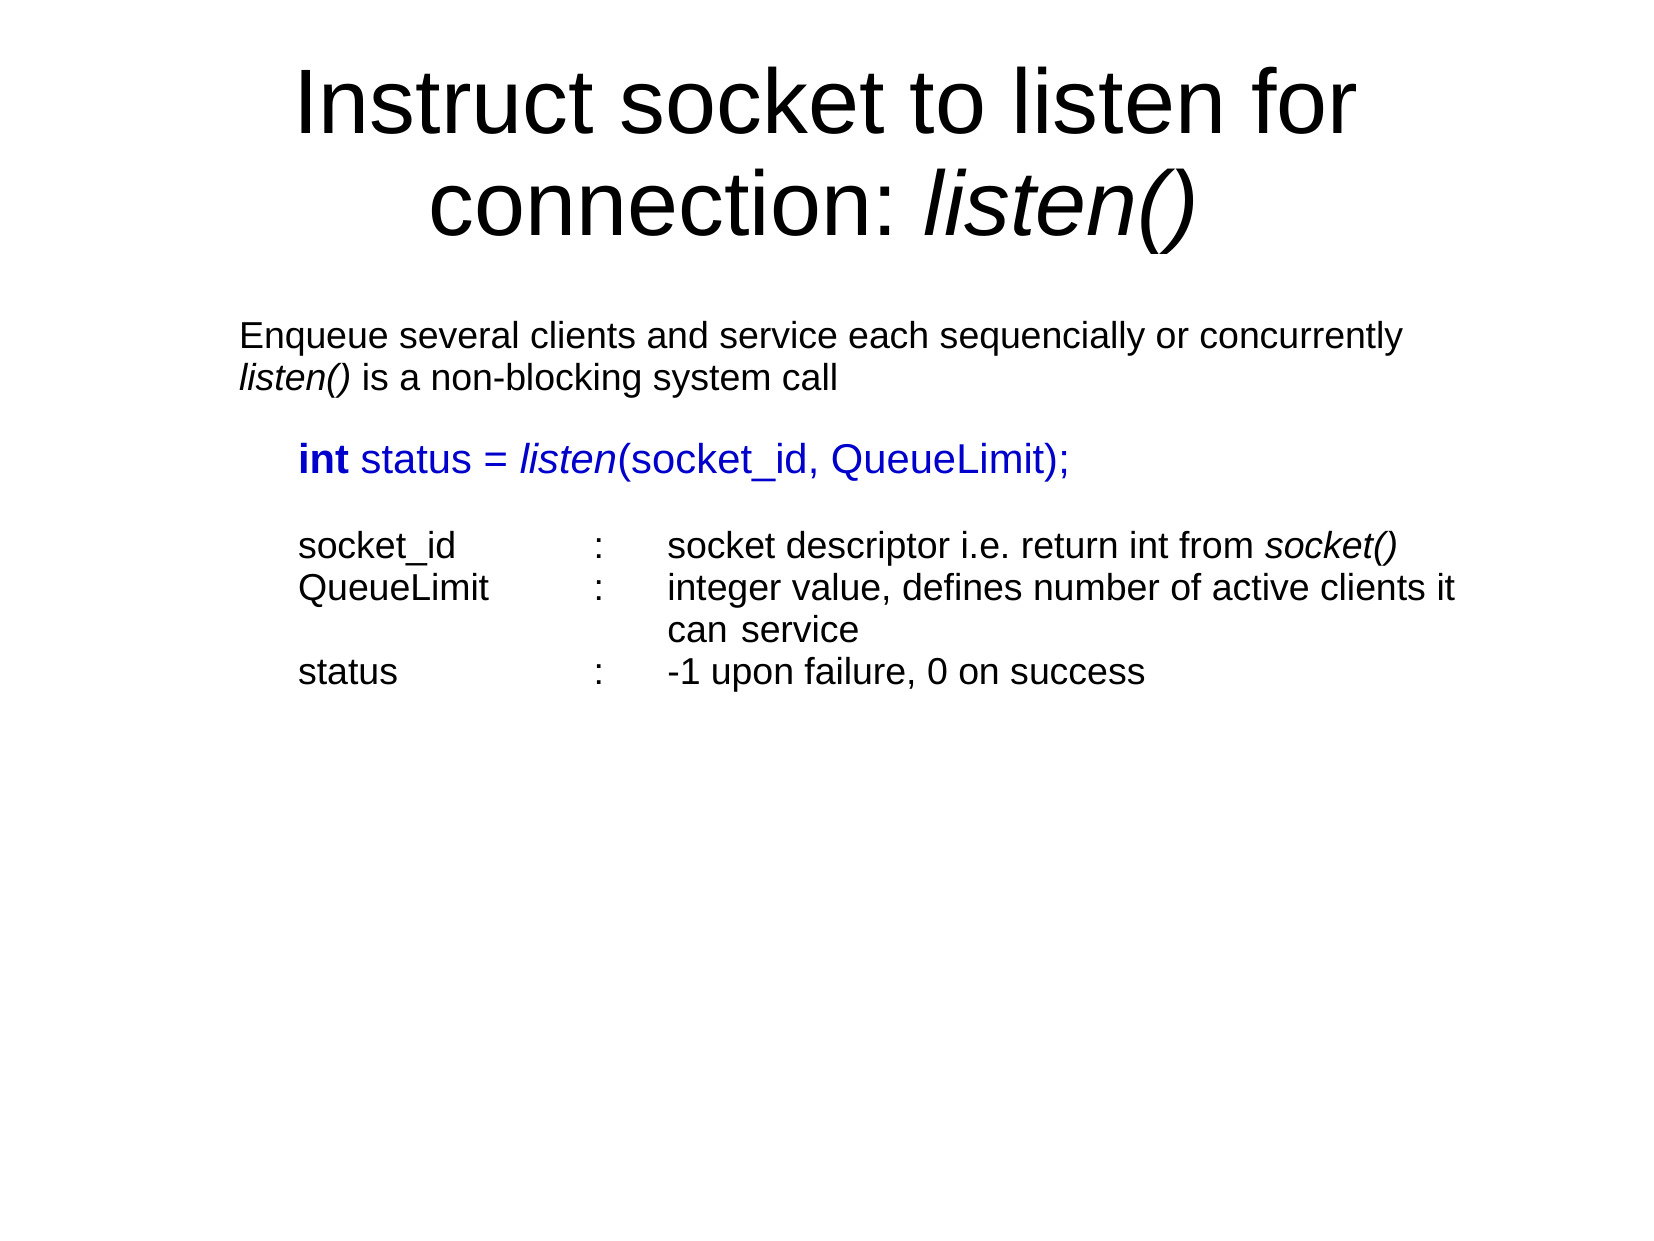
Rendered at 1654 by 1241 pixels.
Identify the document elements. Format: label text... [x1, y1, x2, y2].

text_box int status = listen(socket_id, QueueLimit); socket_id : socket descriptor i.e. return int from socket() QueueLimit : integer value, defines number of active clients it can service status : -1 upon failure, 0 on success [283, 428, 1477, 785]
title Instruct socket to listen for connection: listen() [82, 49, 1571, 257]
text_box Enqueue several clients and service each sequencially or concurrently listen() is a non-blocking system call [224, 307, 1419, 406]
